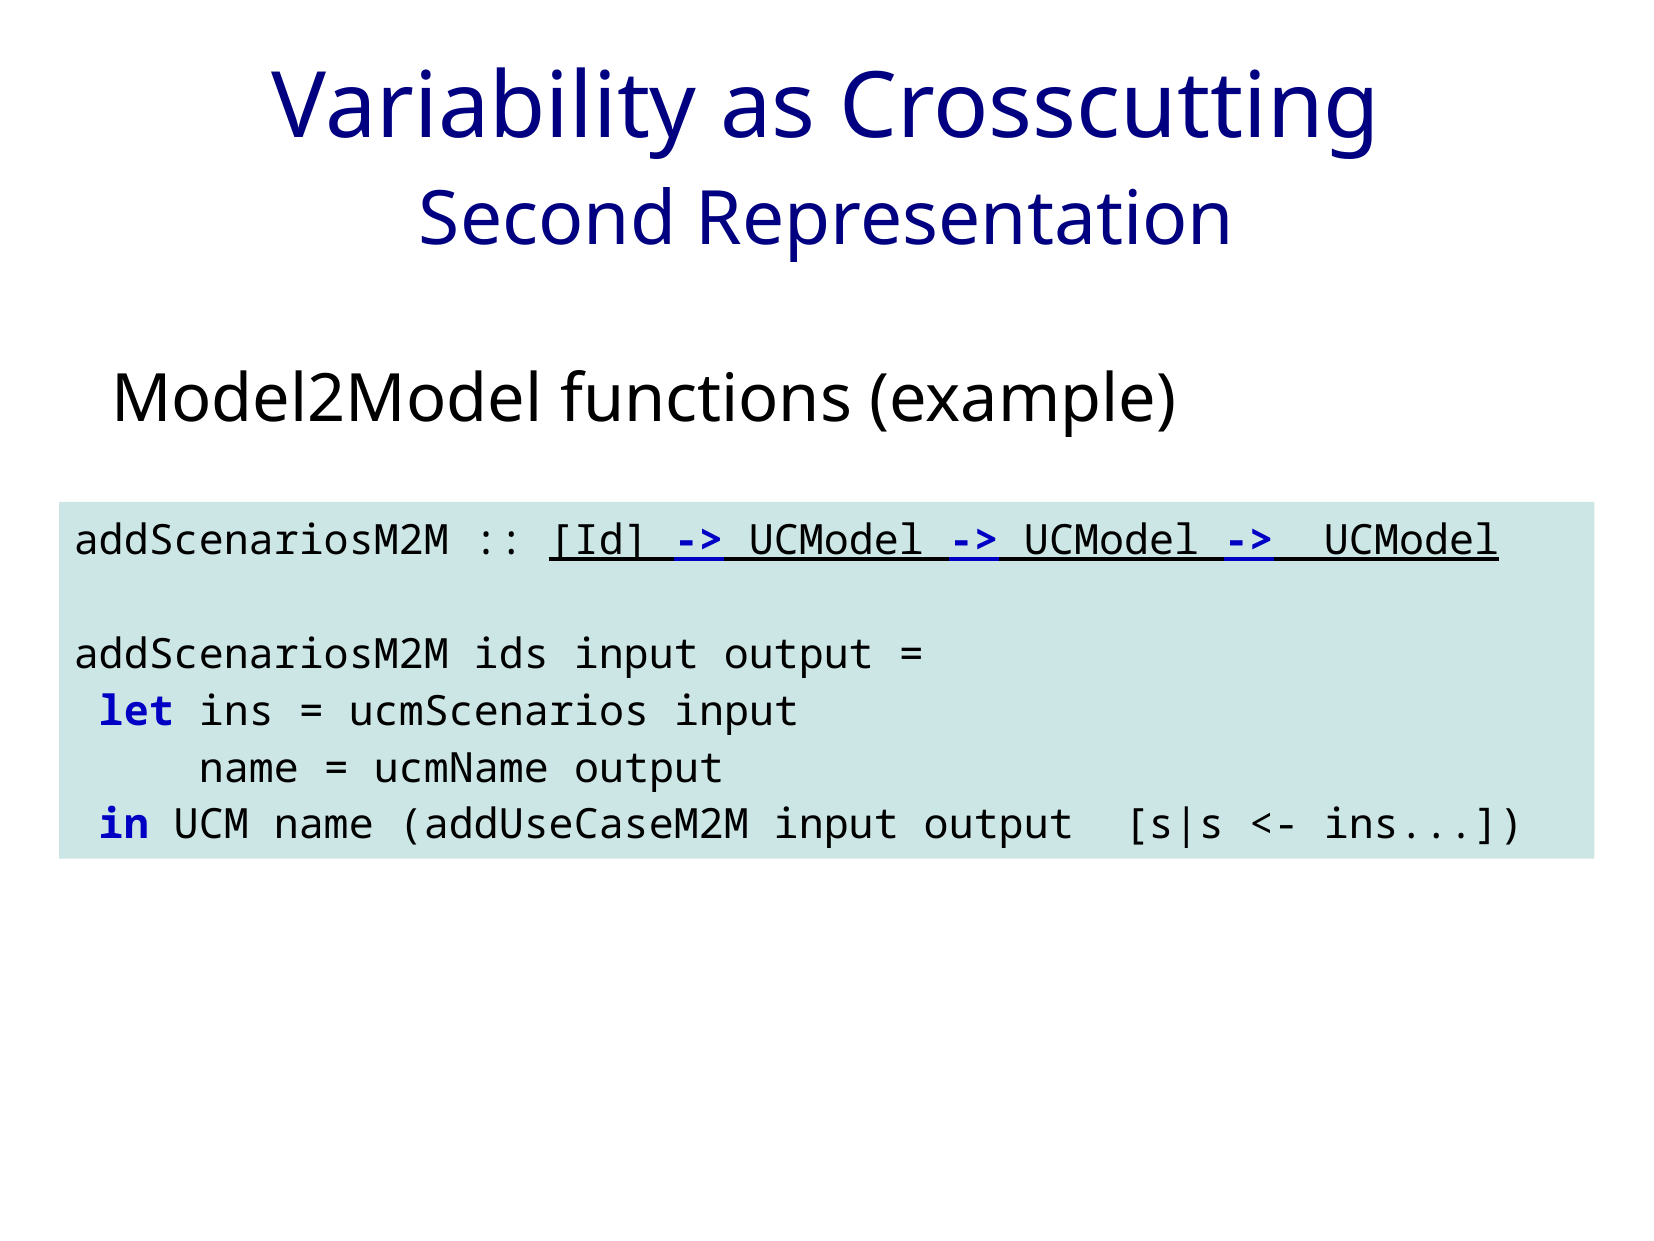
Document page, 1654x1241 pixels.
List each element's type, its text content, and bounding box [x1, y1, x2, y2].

title Variability as Crosscutting Second Representation [82, 36, 1571, 270]
text_box Model2Model functions (example) [96, 342, 1554, 473]
text_box addScenariosM2M :: [Id] -> UCModel -> UCModel -> UCModel addScenariosM2M ids input output = let ins = ucmScenarios input name = ucmName output in UCM name (addUseCaseM2M input output [s|s <- ins...]) [59, 501, 1595, 832]
